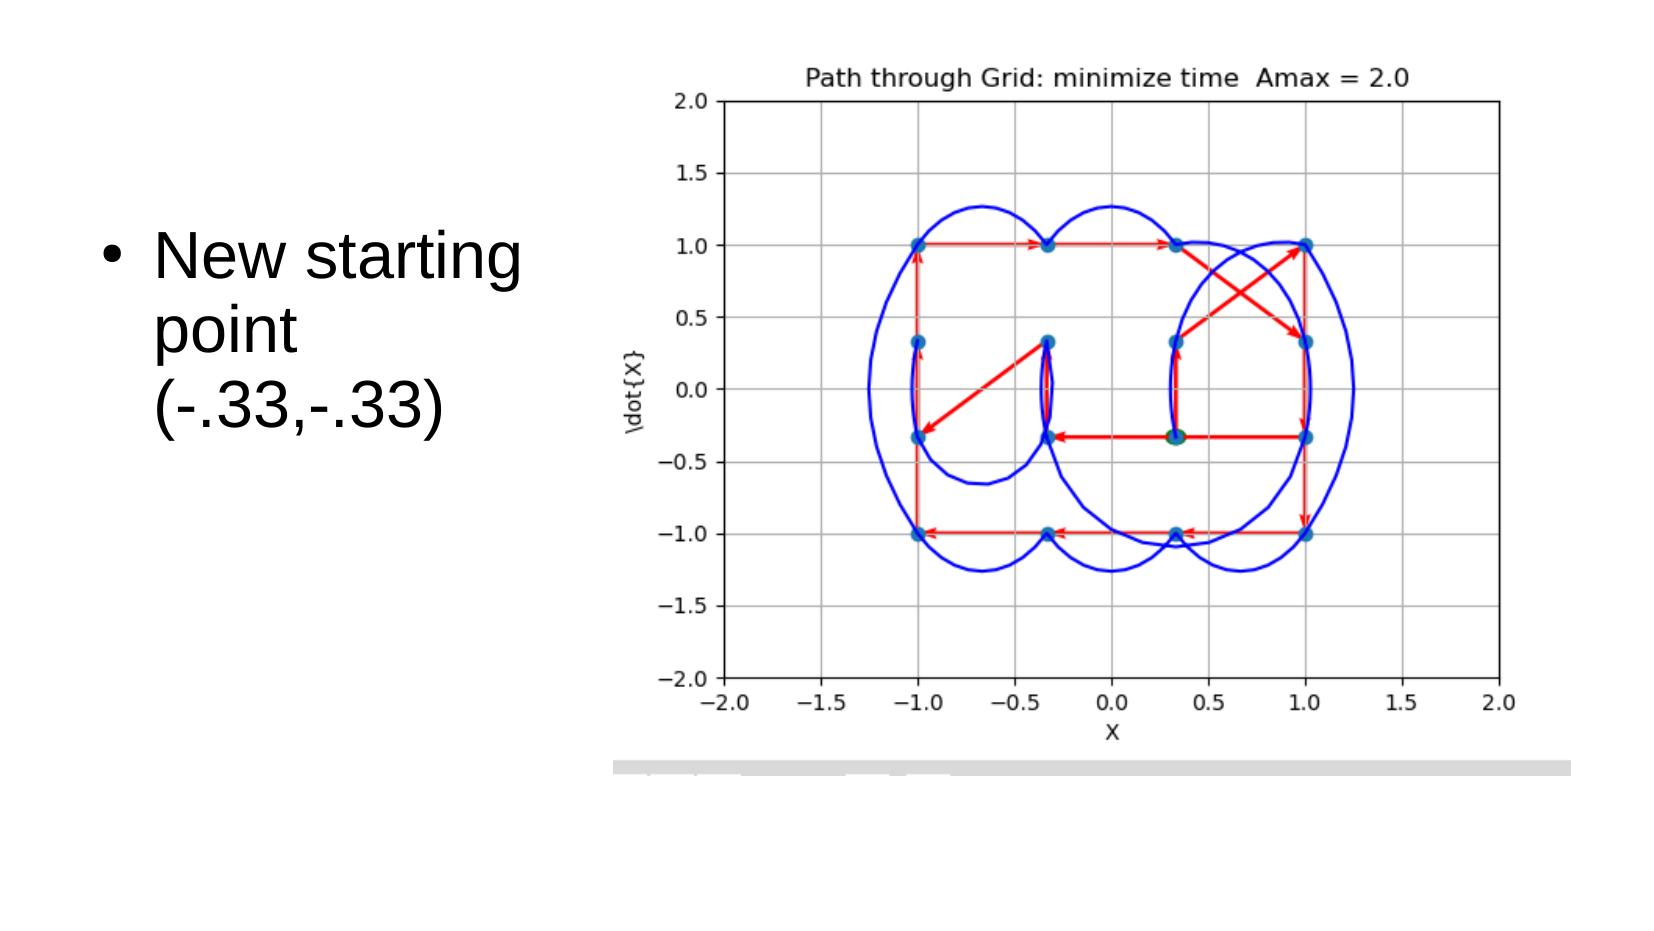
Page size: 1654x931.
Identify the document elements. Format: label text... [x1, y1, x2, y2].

list New starting point (-.33,-.33) [82, 217, 601, 758]
picture [613, 37, 1571, 776]
